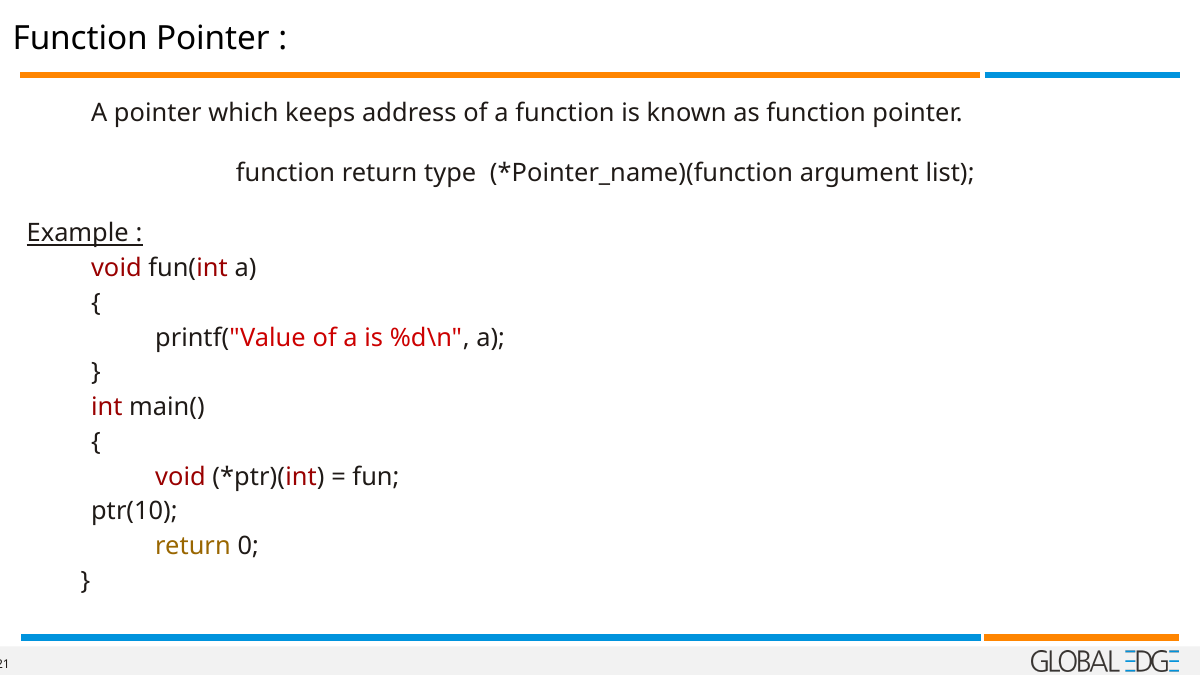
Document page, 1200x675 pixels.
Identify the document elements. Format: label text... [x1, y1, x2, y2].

title Function Pointer : [12, 9, 1170, 63]
list A pointer which keeps address of a function is known as function pointer. function return type (*Pointer_name)(function argument list); Example : void fun(int a) { printf("Value of a is %d\n", a); } int main() { void (*ptr)(int) = fun; ptr(10); return 0; } [26, 93, 1186, 634]
picture [1031, 650, 1179, 672]
